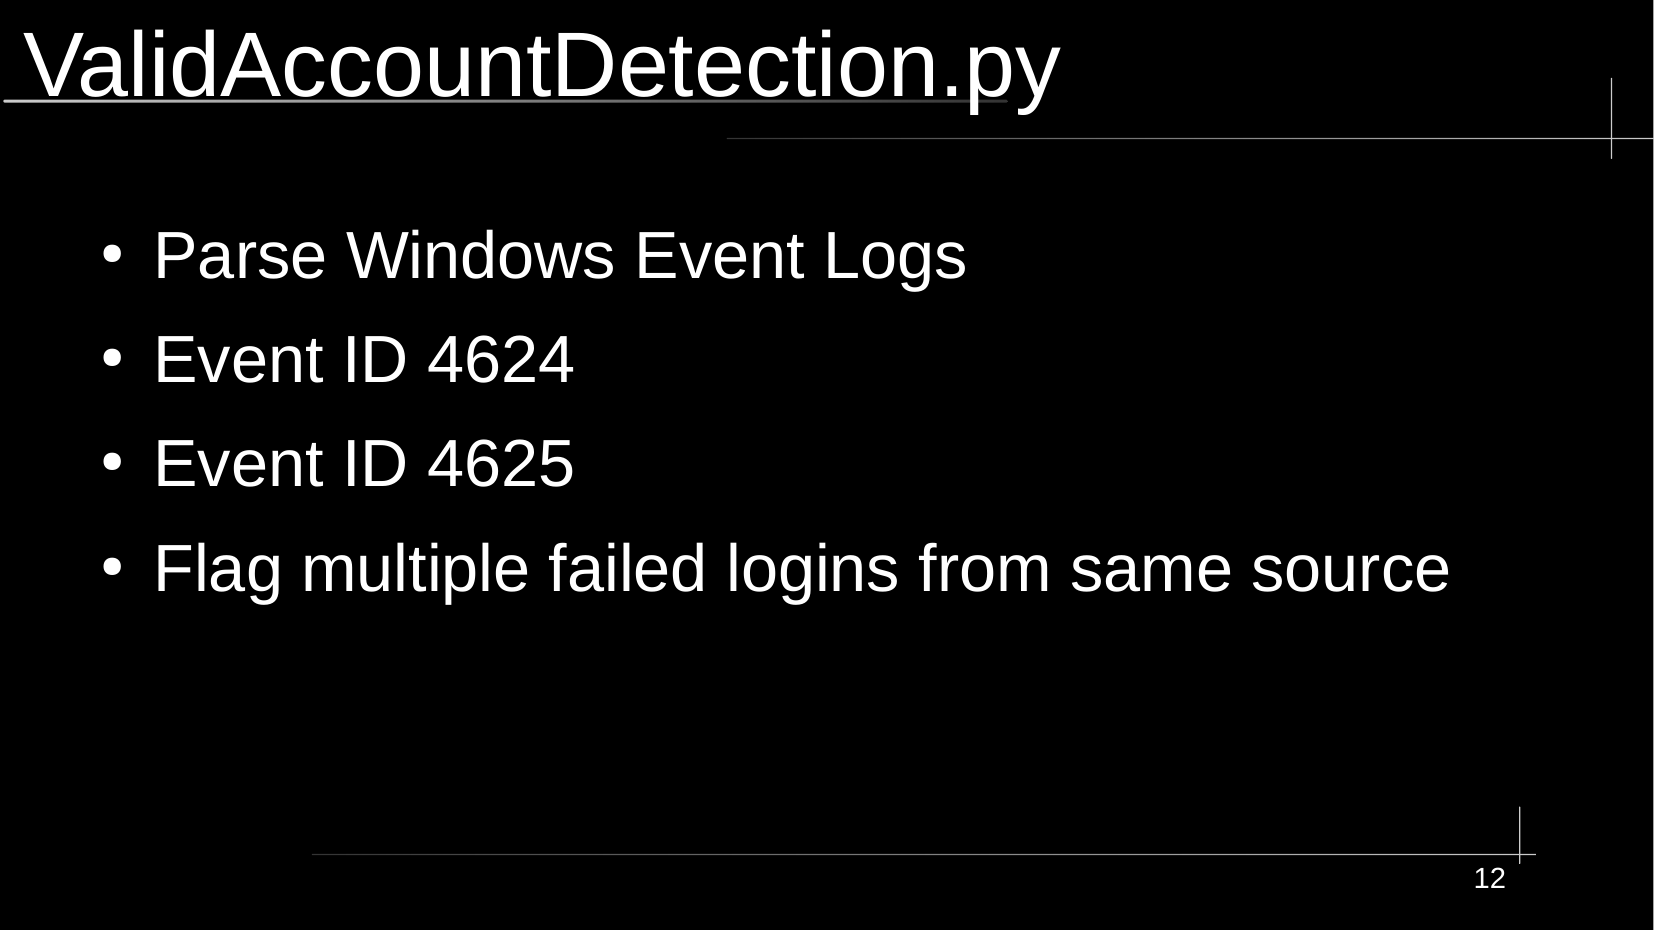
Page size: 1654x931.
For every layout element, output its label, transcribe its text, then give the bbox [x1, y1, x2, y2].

list Parse Windows Event Logs Event ID 4624 Event ID 4625 Flag multiple failed logins from same source [82, 217, 1571, 758]
title ValidAccountDetection.py [23, 11, 1589, 119]
